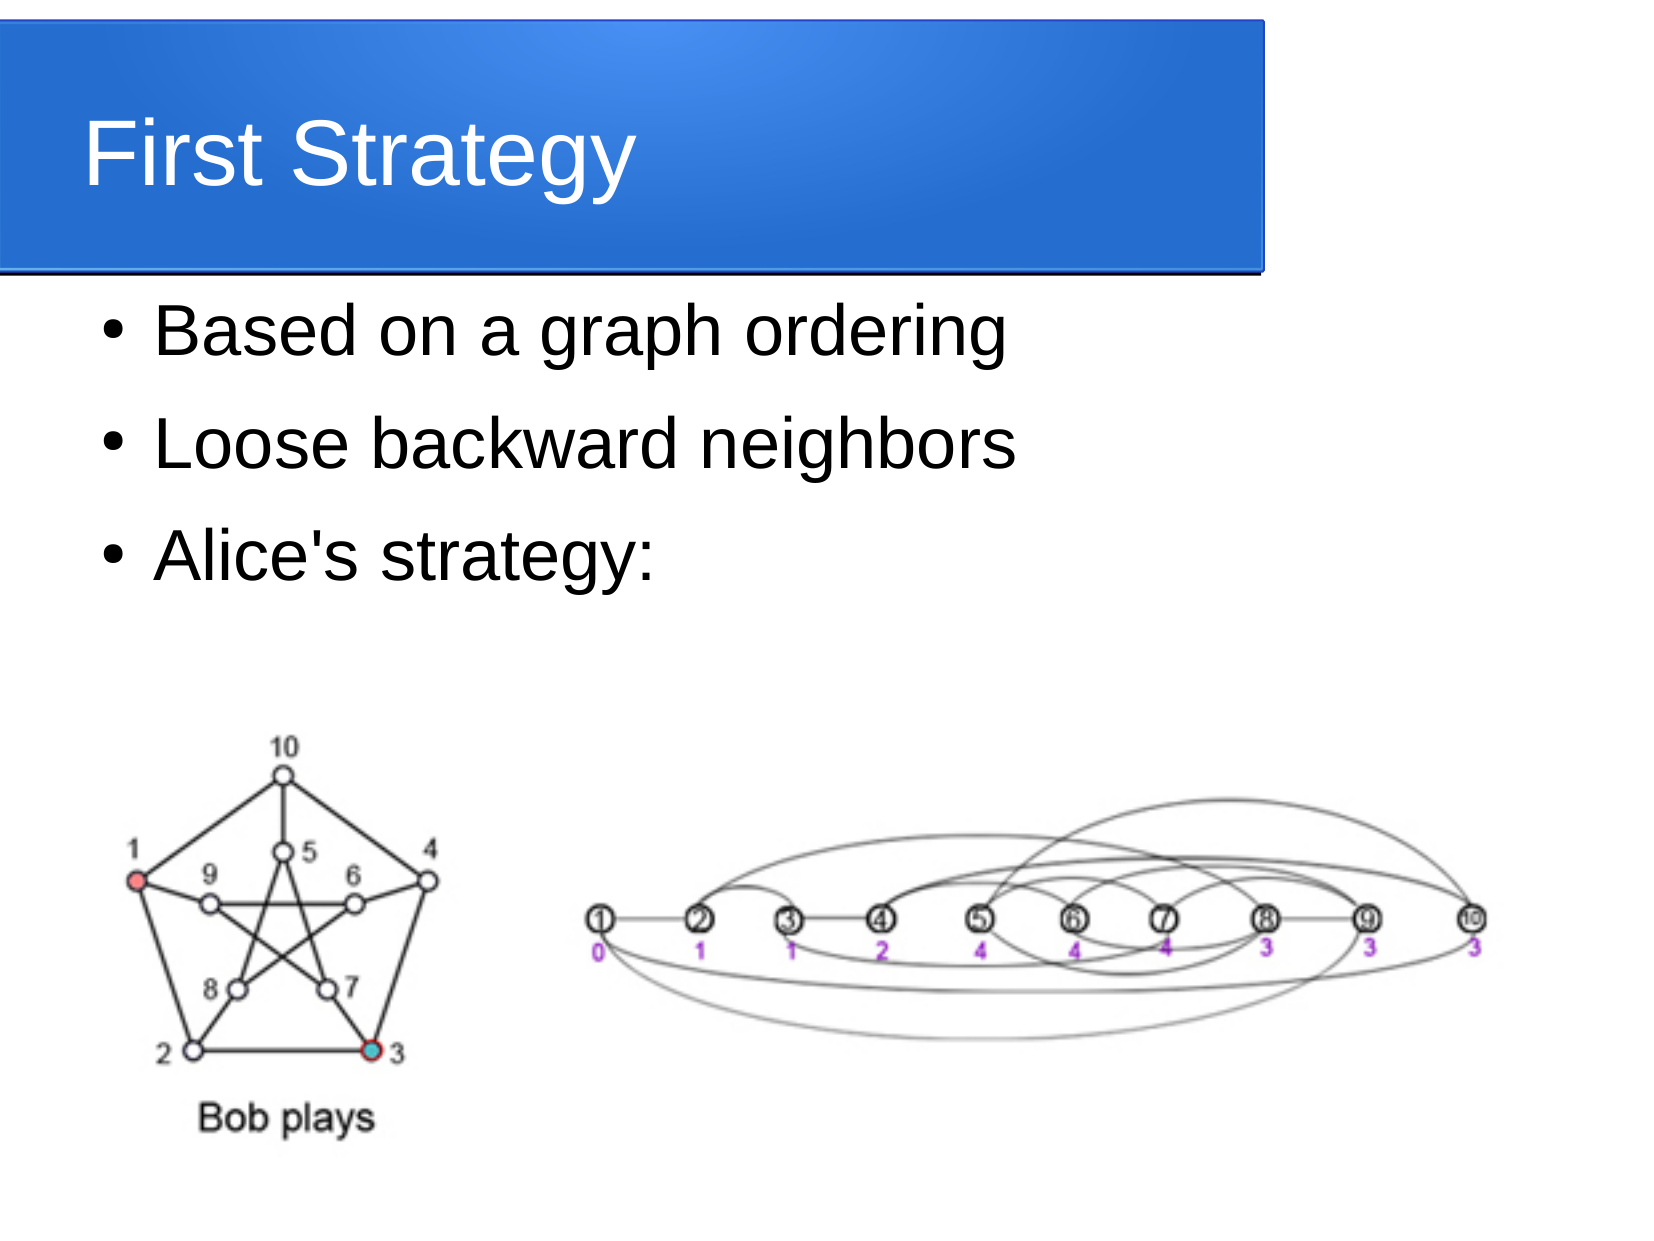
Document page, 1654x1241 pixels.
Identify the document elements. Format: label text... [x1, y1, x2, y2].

title First Strategy [82, 49, 1250, 257]
list Based on a graph ordering Loose backward neighbors Alice's strategy: [82, 290, 1538, 720]
picture [37, 720, 1654, 1163]
